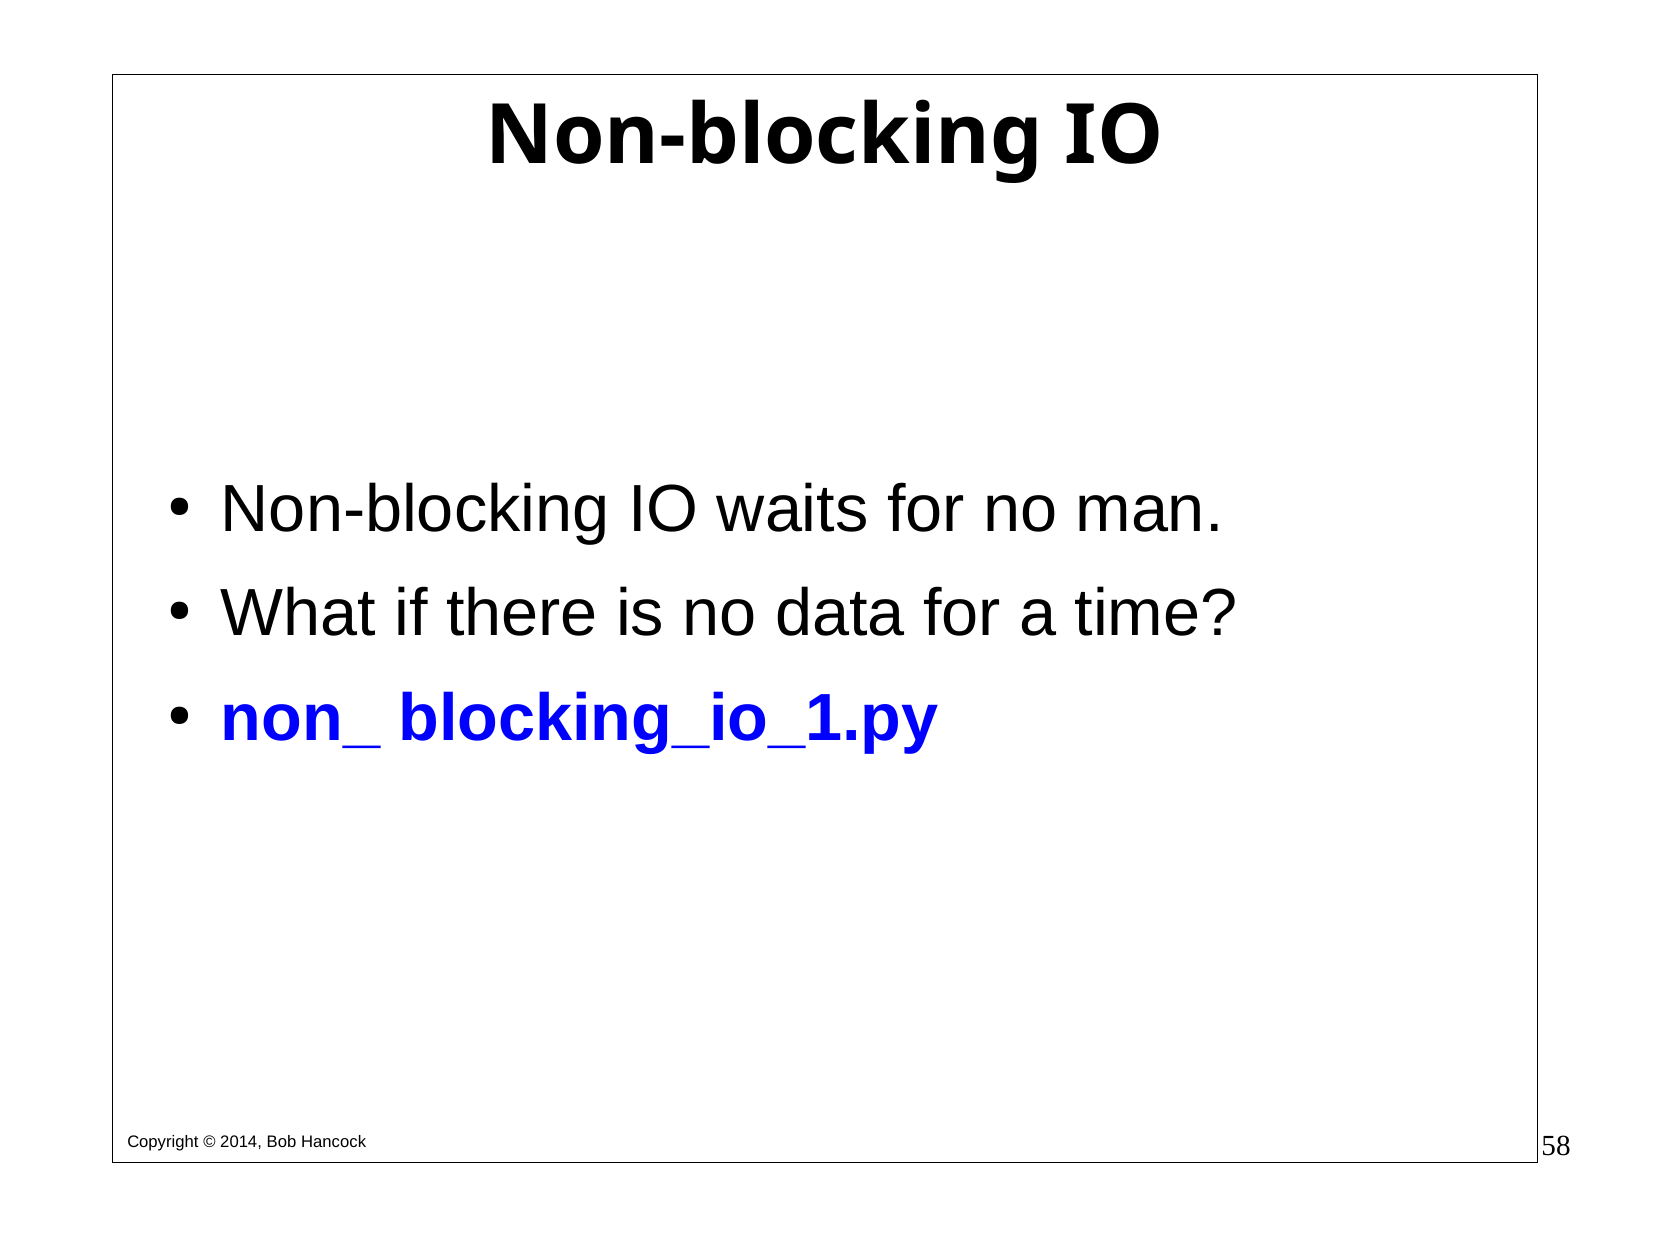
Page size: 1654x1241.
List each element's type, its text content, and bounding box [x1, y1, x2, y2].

list Non-blocking IO waits for no man. What if there is no data for a time? non_ blocking_io_1.py [150, 262, 1501, 1126]
title Non-blocking IO [112, 75, 1538, 188]
text_box Copyright © 2014, Bob Hancock [112, 1125, 382, 1159]
